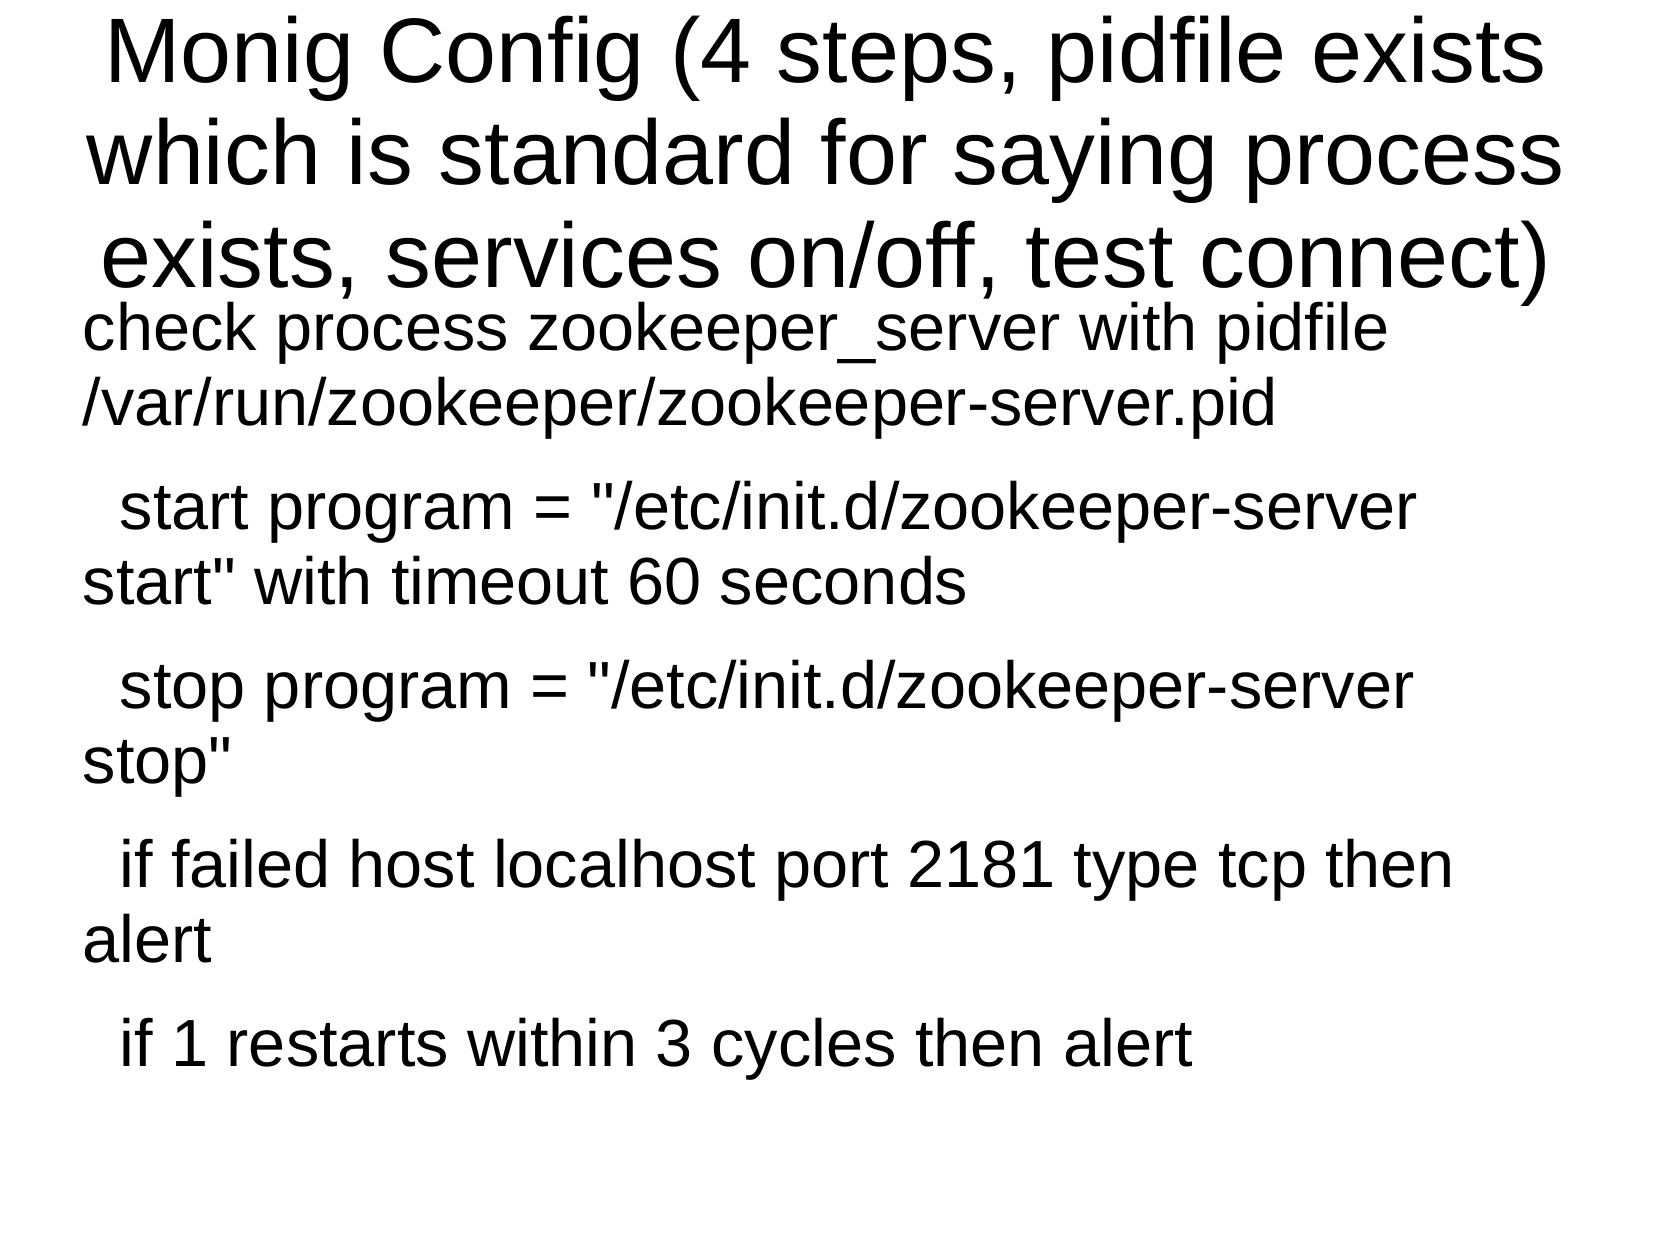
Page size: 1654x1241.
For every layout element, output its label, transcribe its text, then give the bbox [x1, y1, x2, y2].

list check process zookeeper_server with pidfile /var/run/zookeeper/zookeeper-server.pid start program = "/etc/init.d/zookeeper-server start" with timeout 60 seconds stop program = "/etc/init.d/zookeeper-server stop" if failed host localhost port 2181 type tcp then alert if 1 restarts within 3 cycles then alert [82, 290, 1571, 1186]
title Monig Config (4 steps, pidfile exists which is standard for saying process exists, services on/off, test connect) [82, 0, 1571, 290]
